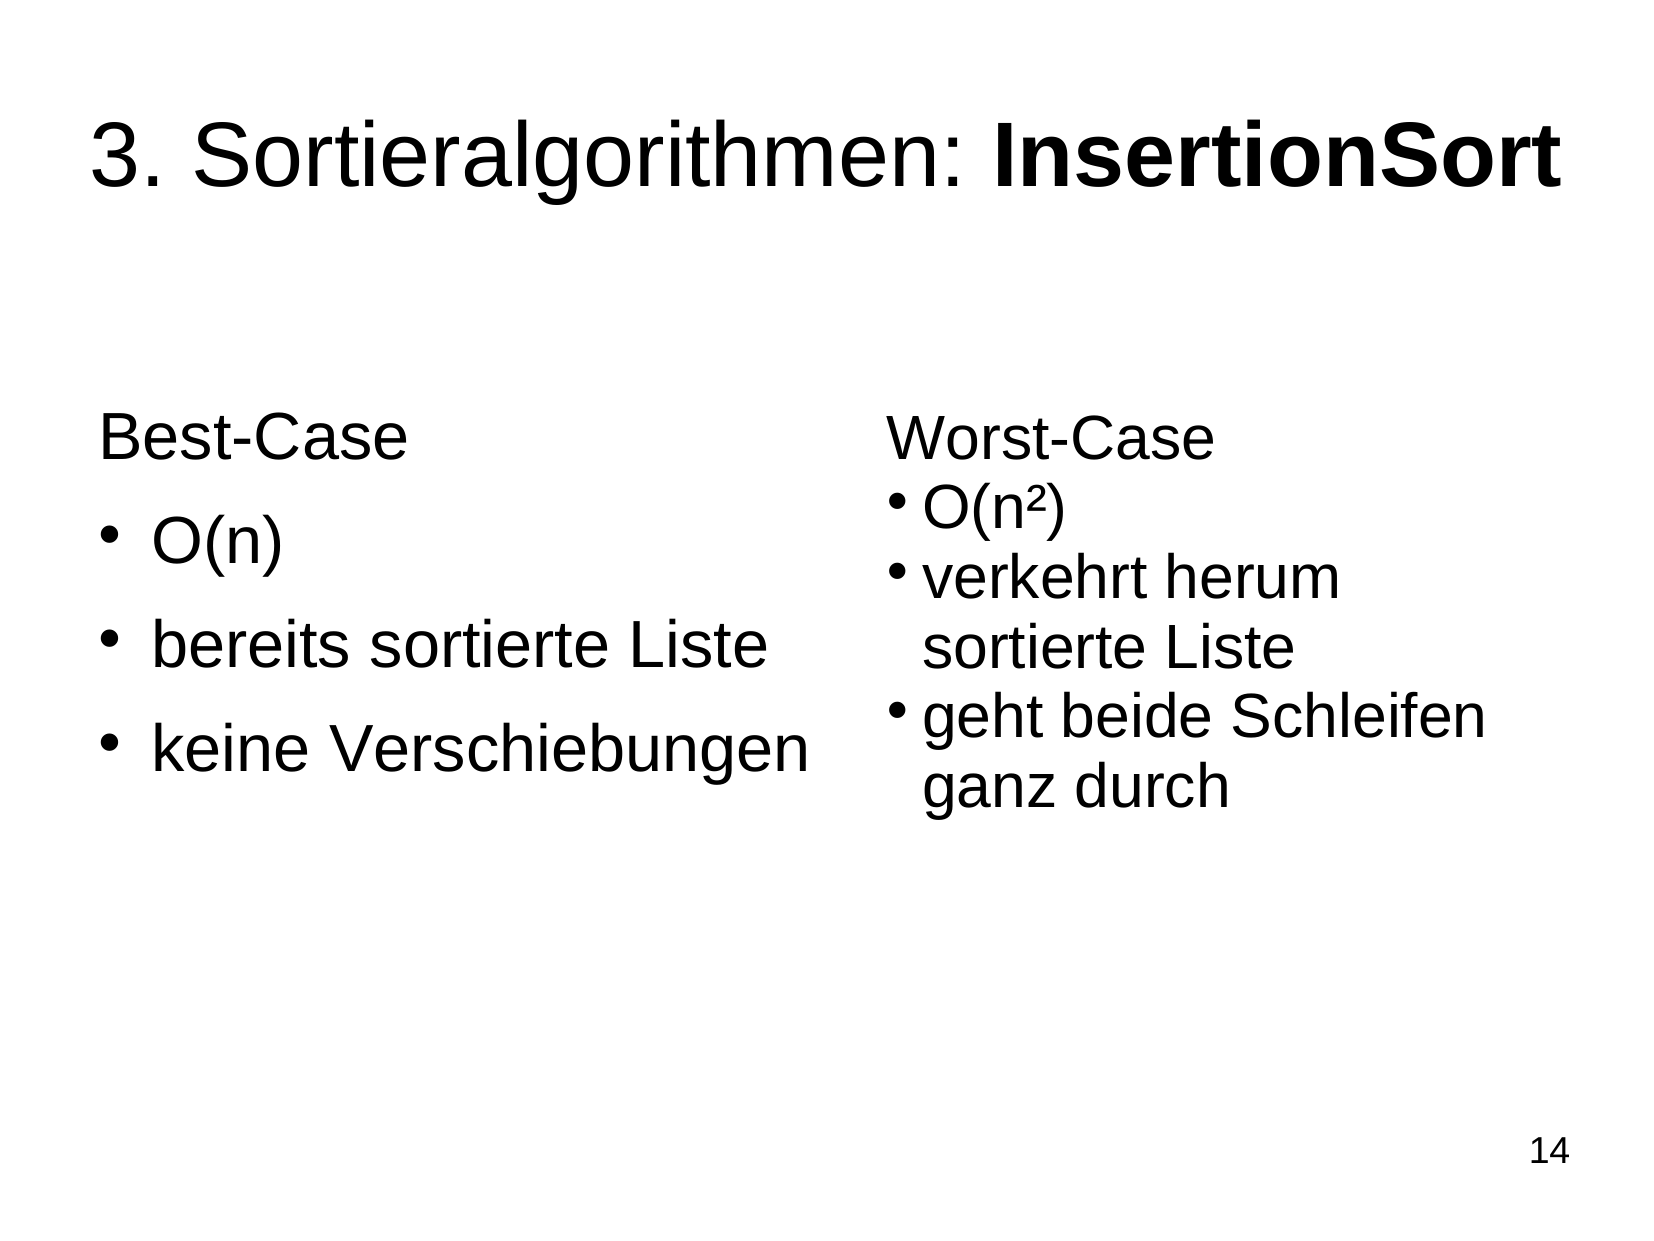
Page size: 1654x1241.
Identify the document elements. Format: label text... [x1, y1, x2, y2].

list Best-Case O(n) bereits sortierte Liste keine Verschiebungen [80, 395, 833, 847]
title 3. Sortieralgorithmen: InsertionSort [82, 49, 1571, 257]
text_box Worst-Case O(n²) verkehrt herum sortierte Liste geht beide Schleifen ganz durch [872, 391, 1577, 845]
